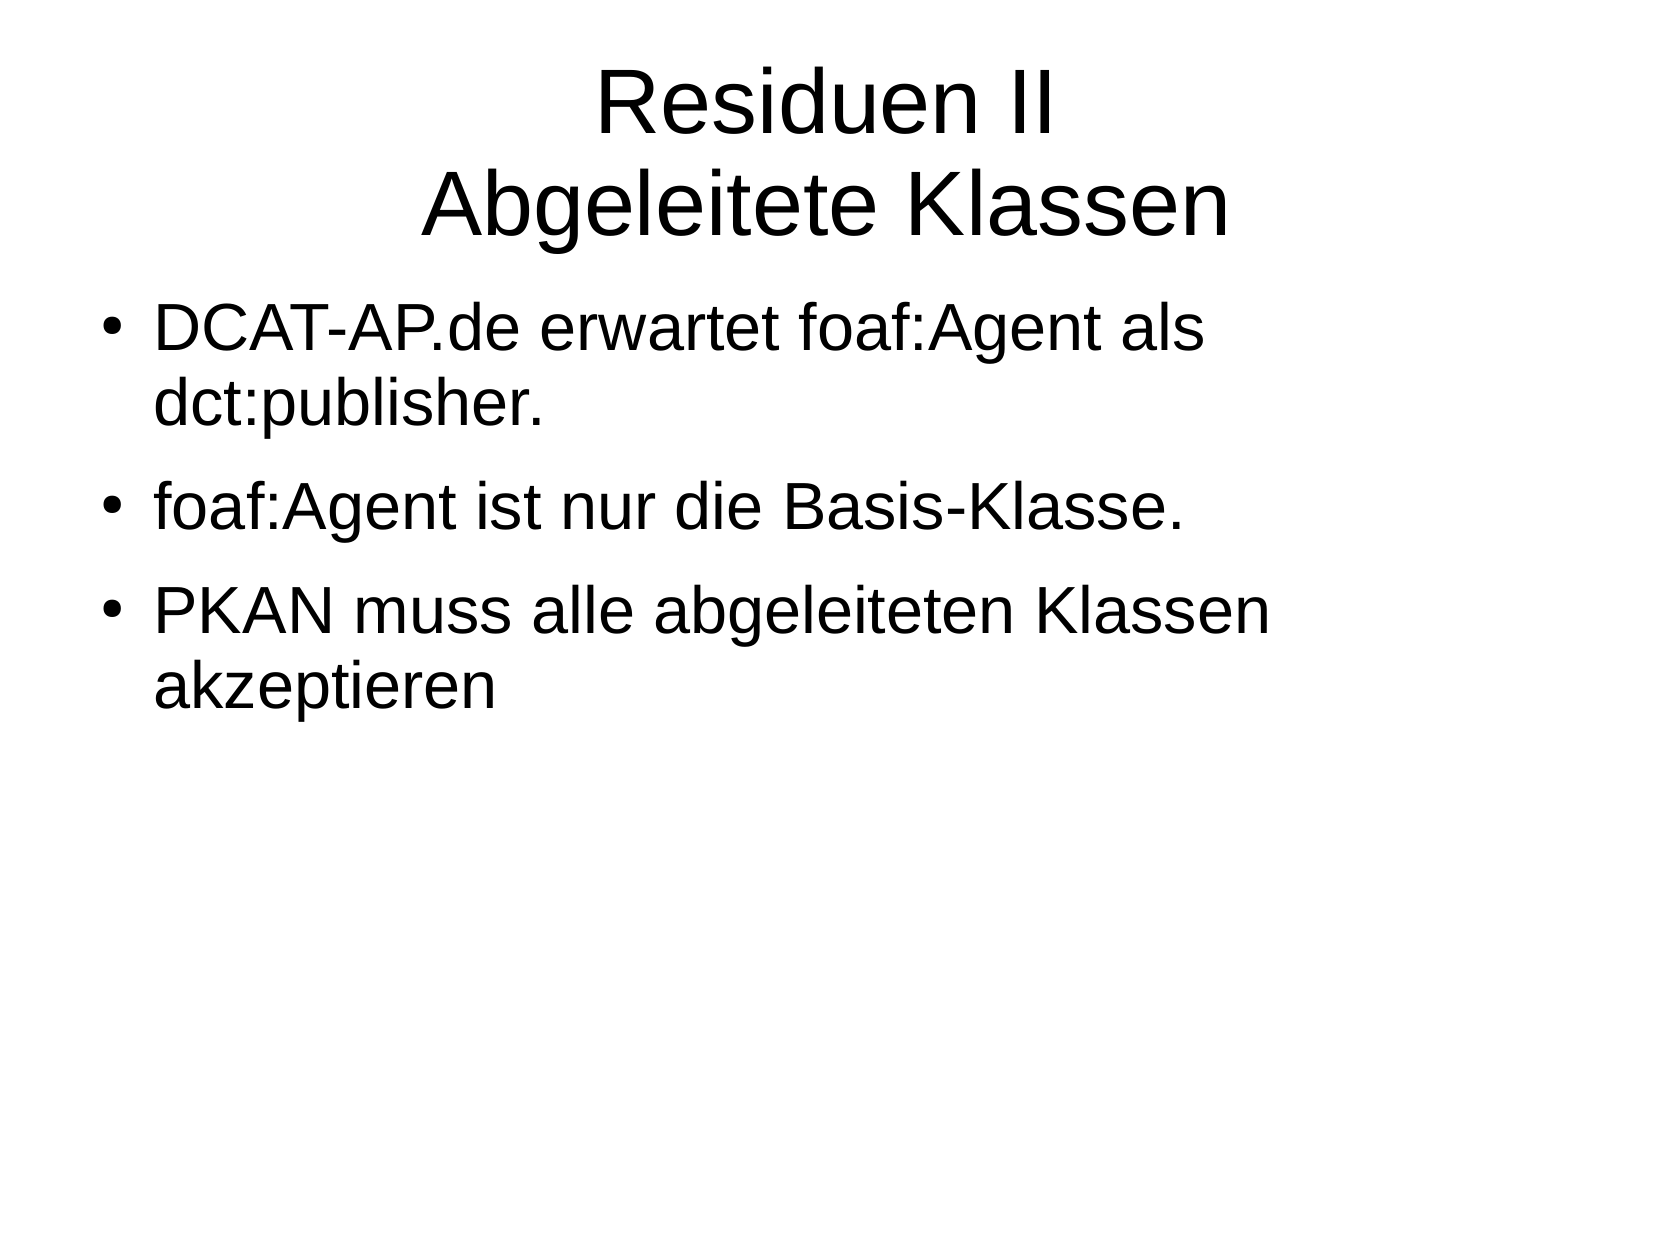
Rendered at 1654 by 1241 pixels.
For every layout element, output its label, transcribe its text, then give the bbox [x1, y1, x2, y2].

list DCAT-AP.de erwartet foaf:Agent als dct:publisher. foaf:Agent ist nur die Basis-Klasse. PKAN muss alle abgeleiteten Klassen akzeptieren [82, 290, 1571, 1010]
title Residuen II Abgeleitete Klassen [82, 49, 1571, 257]
